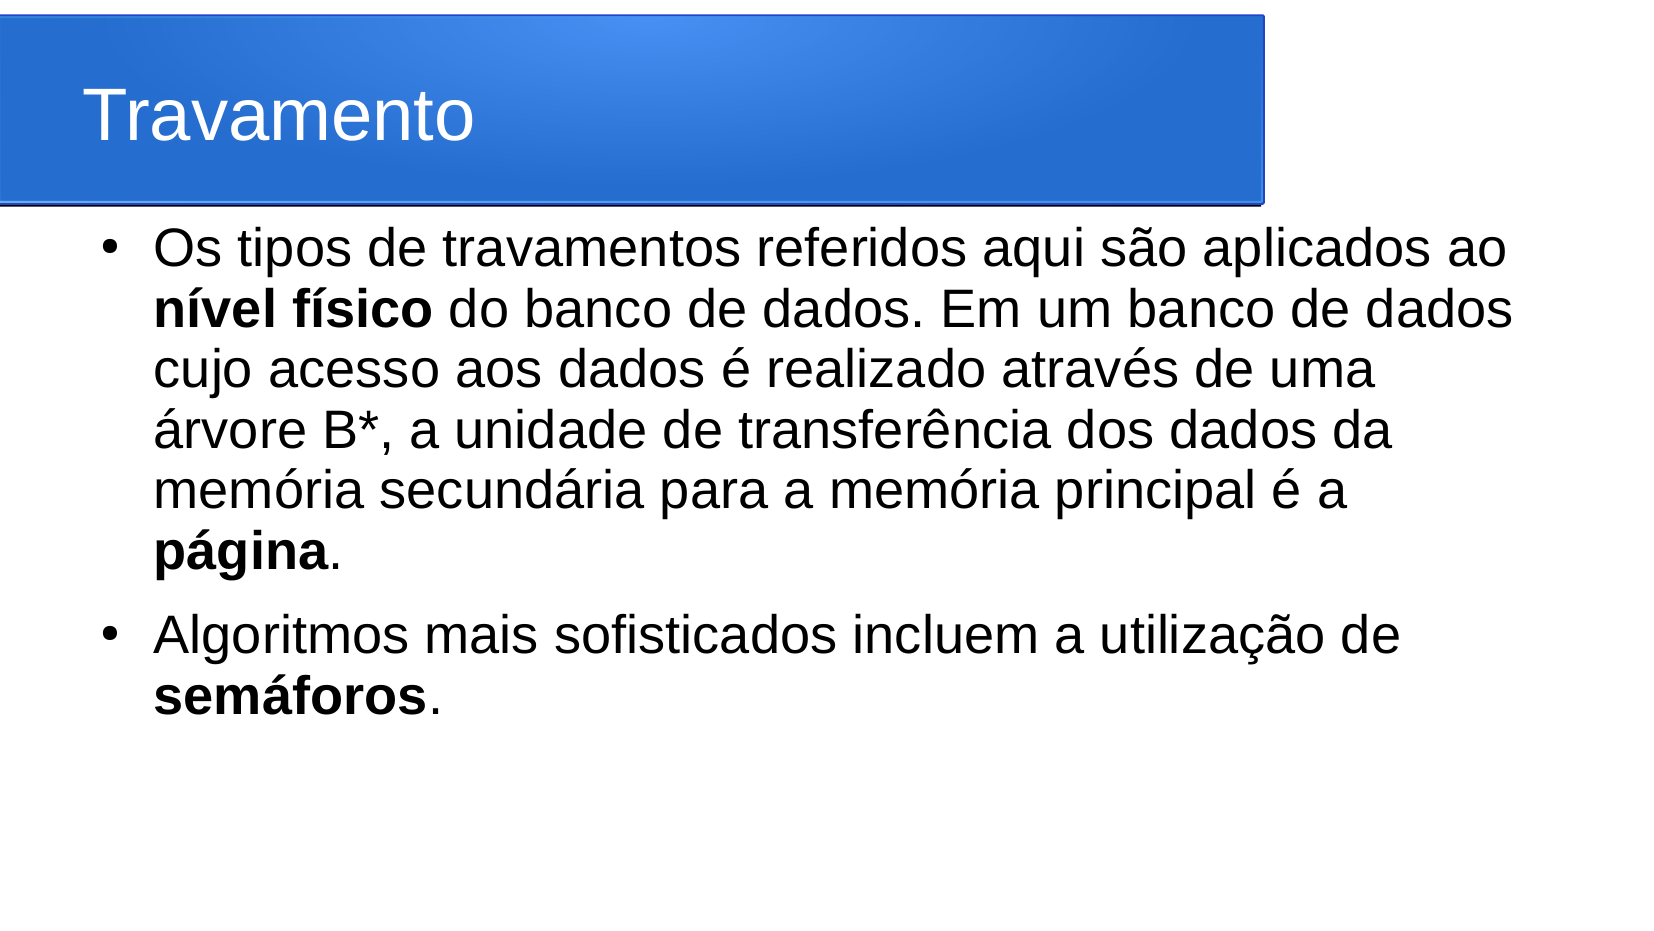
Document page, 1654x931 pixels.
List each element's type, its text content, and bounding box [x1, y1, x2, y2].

title Travamento [82, 37, 1250, 193]
list Os tipos de travamentos referidos aqui são aplicados ao nível físico do banco de dados. Em um banco de dados cujo acesso aos dados é realizado através de uma árvore B*, a unidade de transferência dos dados da memória secundária para a memória principal é a página. Algoritmos mais sofisticados incluem a utilização de semáforos. [82, 217, 1538, 758]
